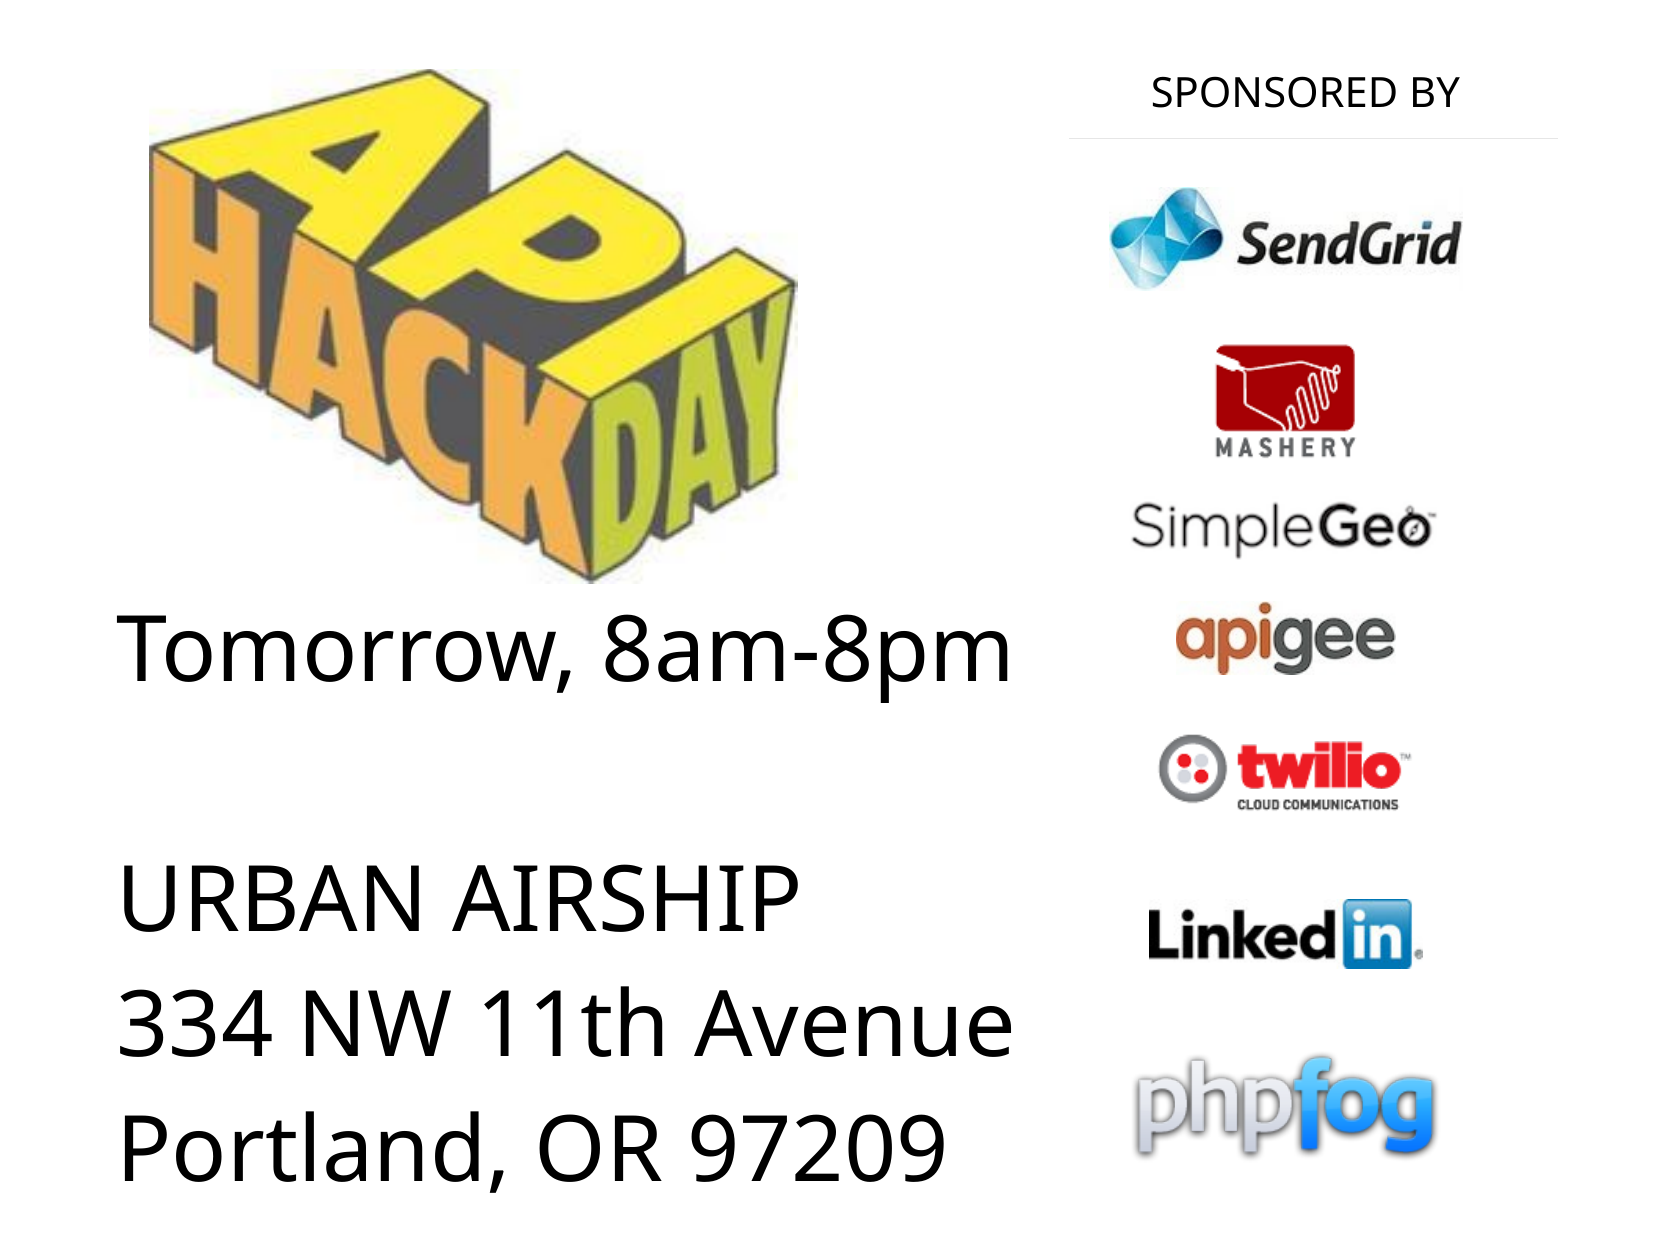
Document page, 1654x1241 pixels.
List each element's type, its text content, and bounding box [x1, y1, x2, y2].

picture [1129, 489, 1443, 563]
picture [1149, 899, 1423, 969]
text_box SPONSORED BY [986, 37, 1625, 146]
title Tomorrow, 8am-8pm URBAN AIRSHIP 334 NW 11th Avenue Portland, OR 97209 [116, 624, 1080, 1167]
picture [1152, 729, 1420, 819]
picture [1206, 337, 1366, 466]
picture [1176, 601, 1396, 676]
picture [1109, 187, 1463, 291]
picture [1131, 1051, 1441, 1163]
picture [149, 69, 798, 584]
